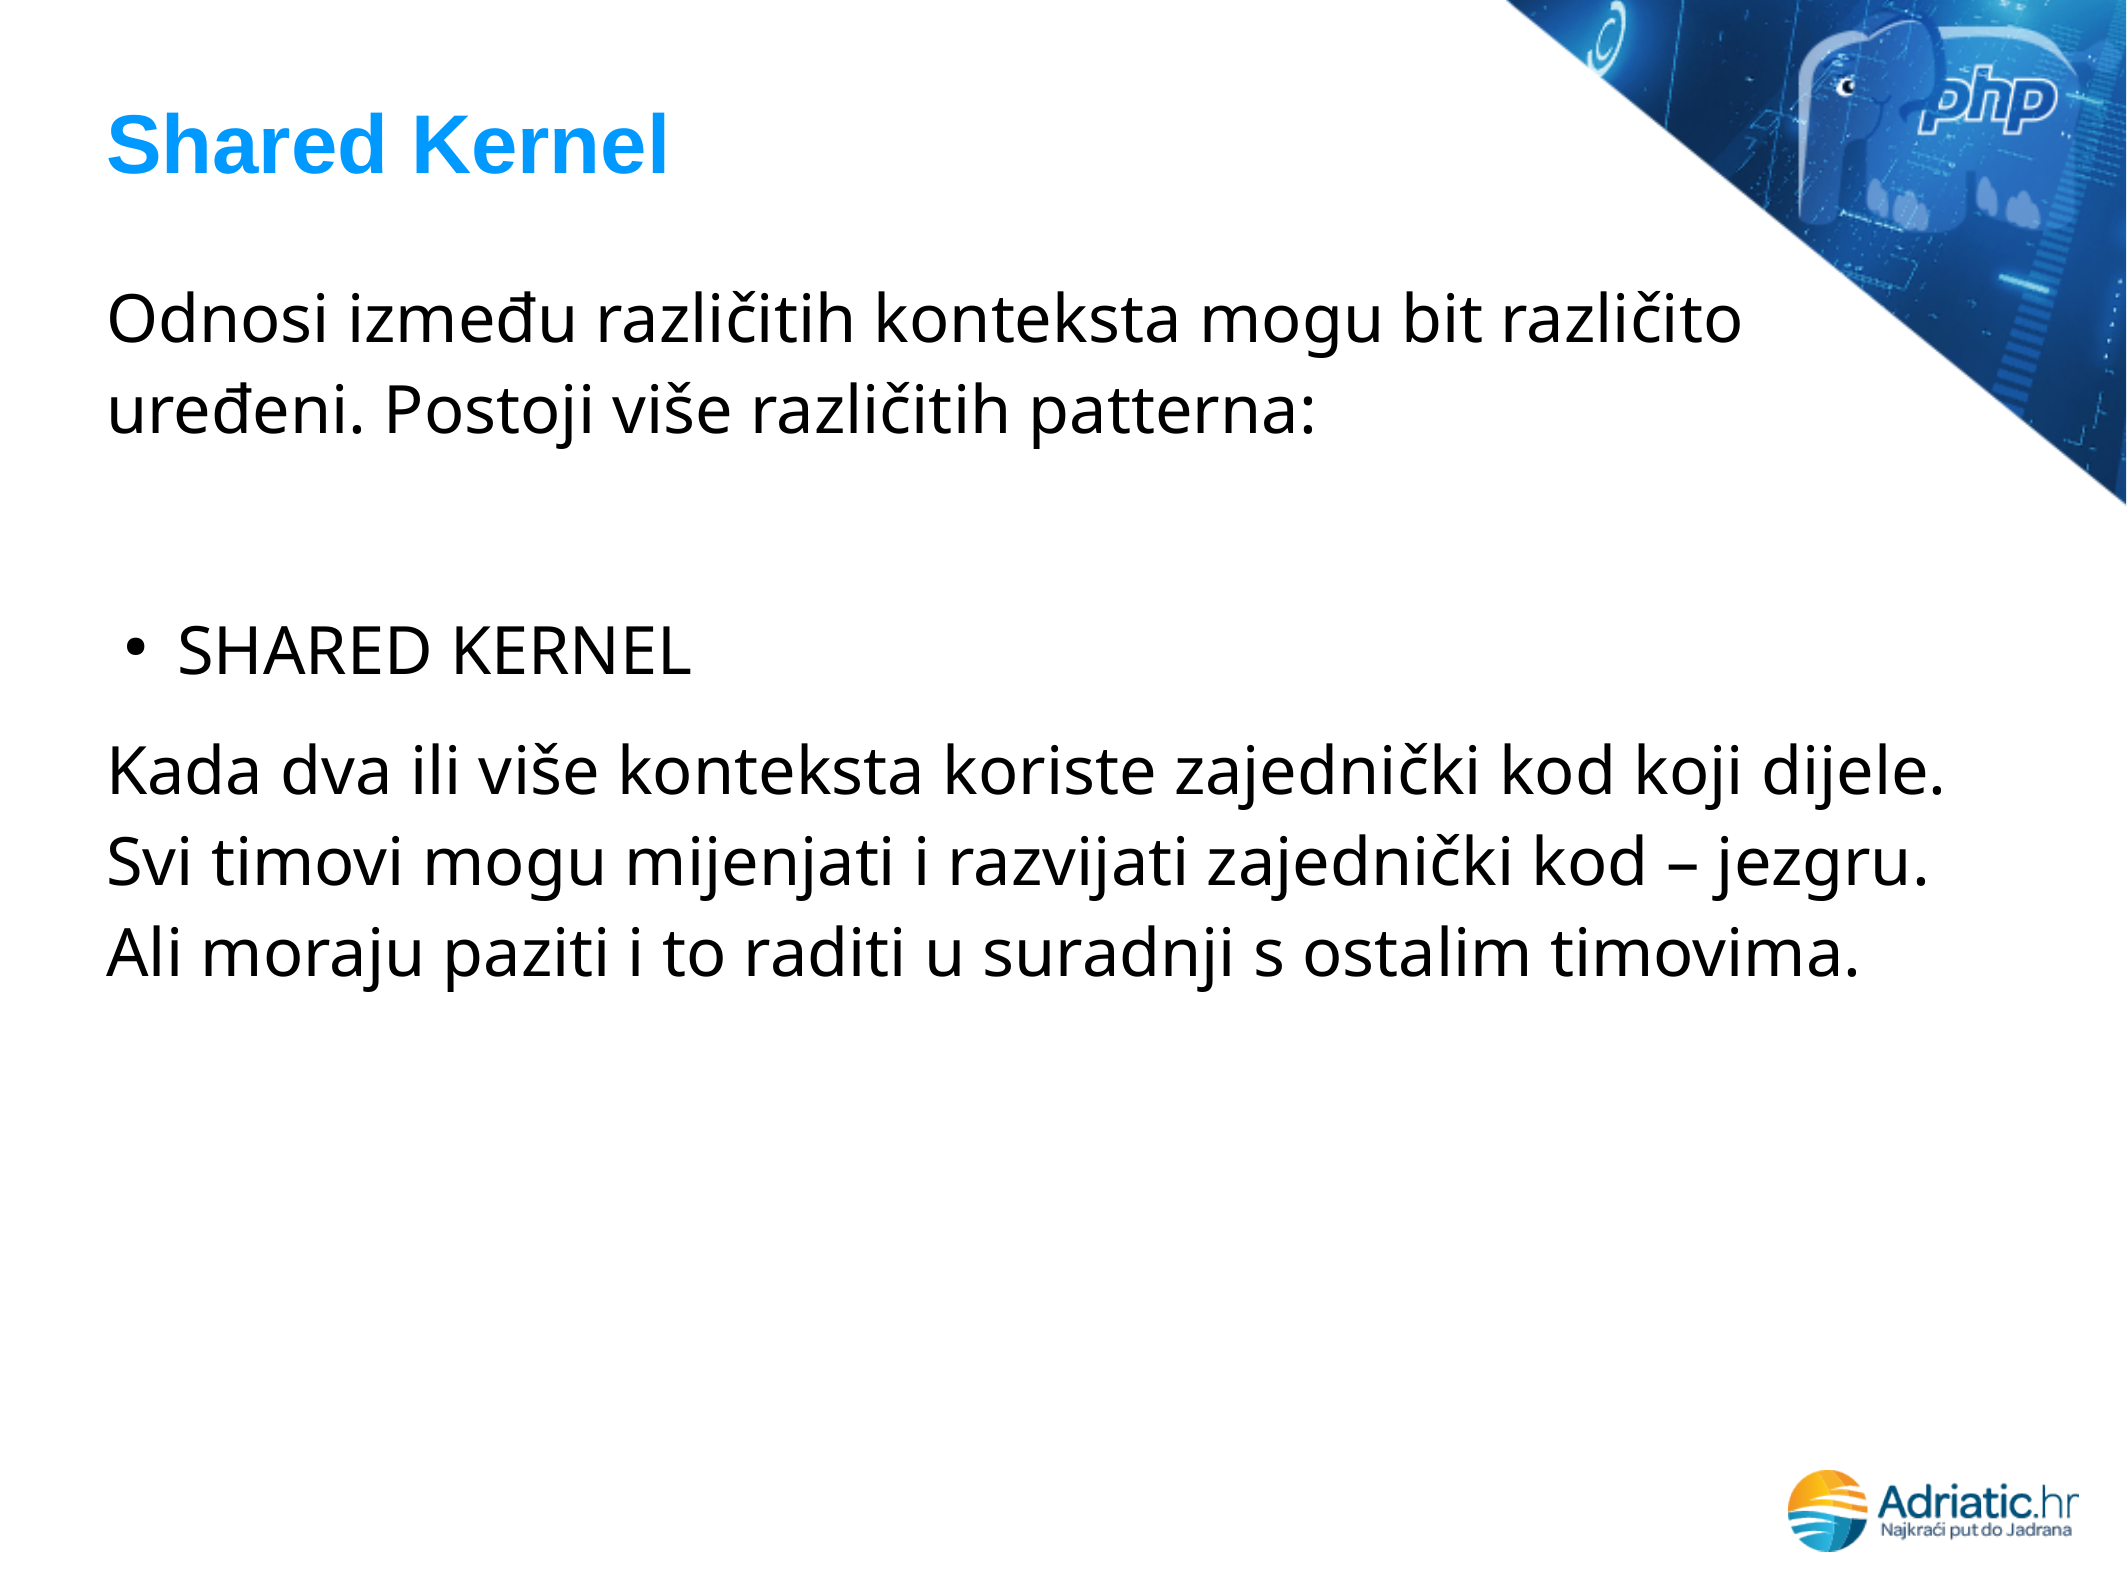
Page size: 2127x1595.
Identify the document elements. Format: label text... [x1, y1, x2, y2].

list Odnosi između različitih konteksta mogu bit različito uređeni. Postoji više različitih patterna: SHARED KERNEL Kada dva ili više konteksta koriste zajednički kod koji dijele. Svi timovi mogu mijenjati i razvijati zajednički kod – jezgru. Ali moraju paziti i to raditi u suradnji s ostalim timovima. [106, 271, 2020, 1453]
picture [1505, 0, 2127, 625]
picture [1788, 1470, 2079, 1552]
title Shared Kernel [106, 70, 1630, 219]
